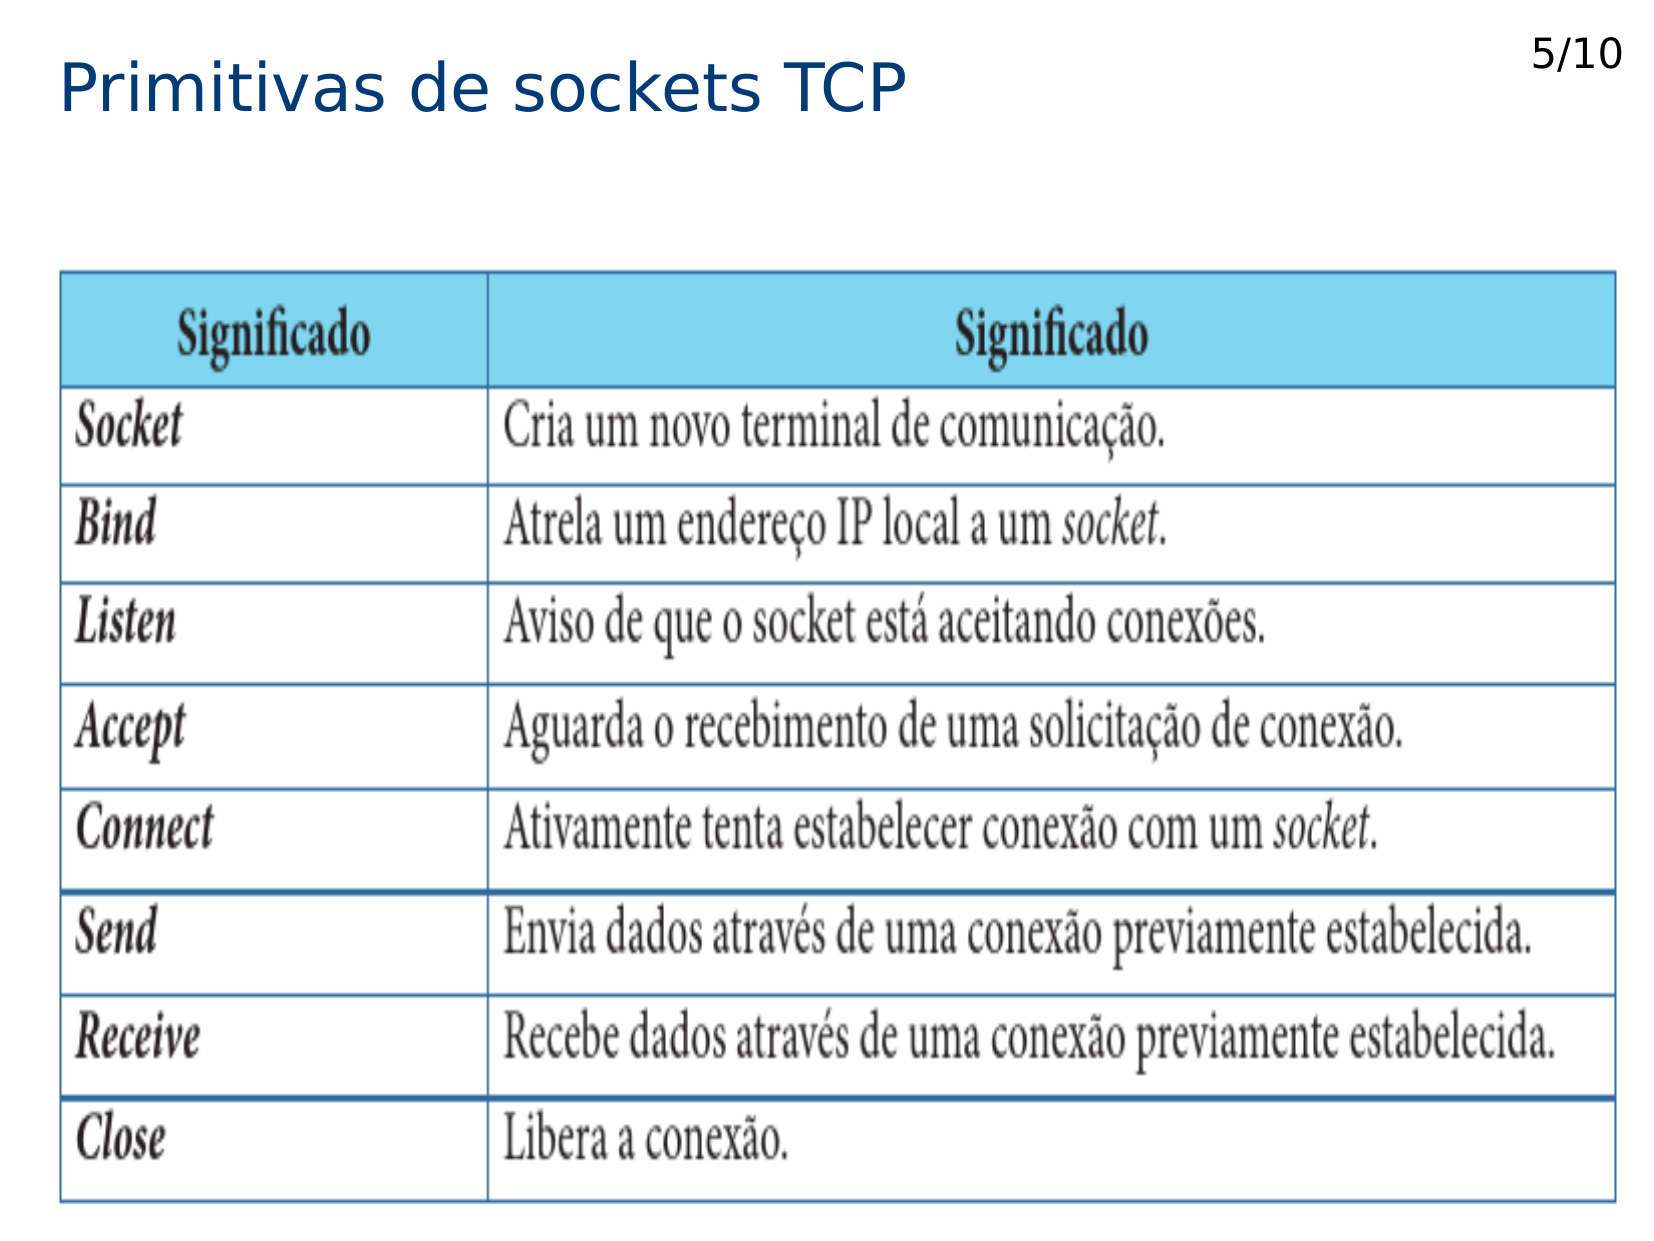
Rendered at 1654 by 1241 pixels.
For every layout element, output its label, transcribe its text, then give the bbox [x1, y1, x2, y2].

picture [52, 265, 1625, 1211]
title Primitivas de sockets TCP [59, 29, 1506, 148]
